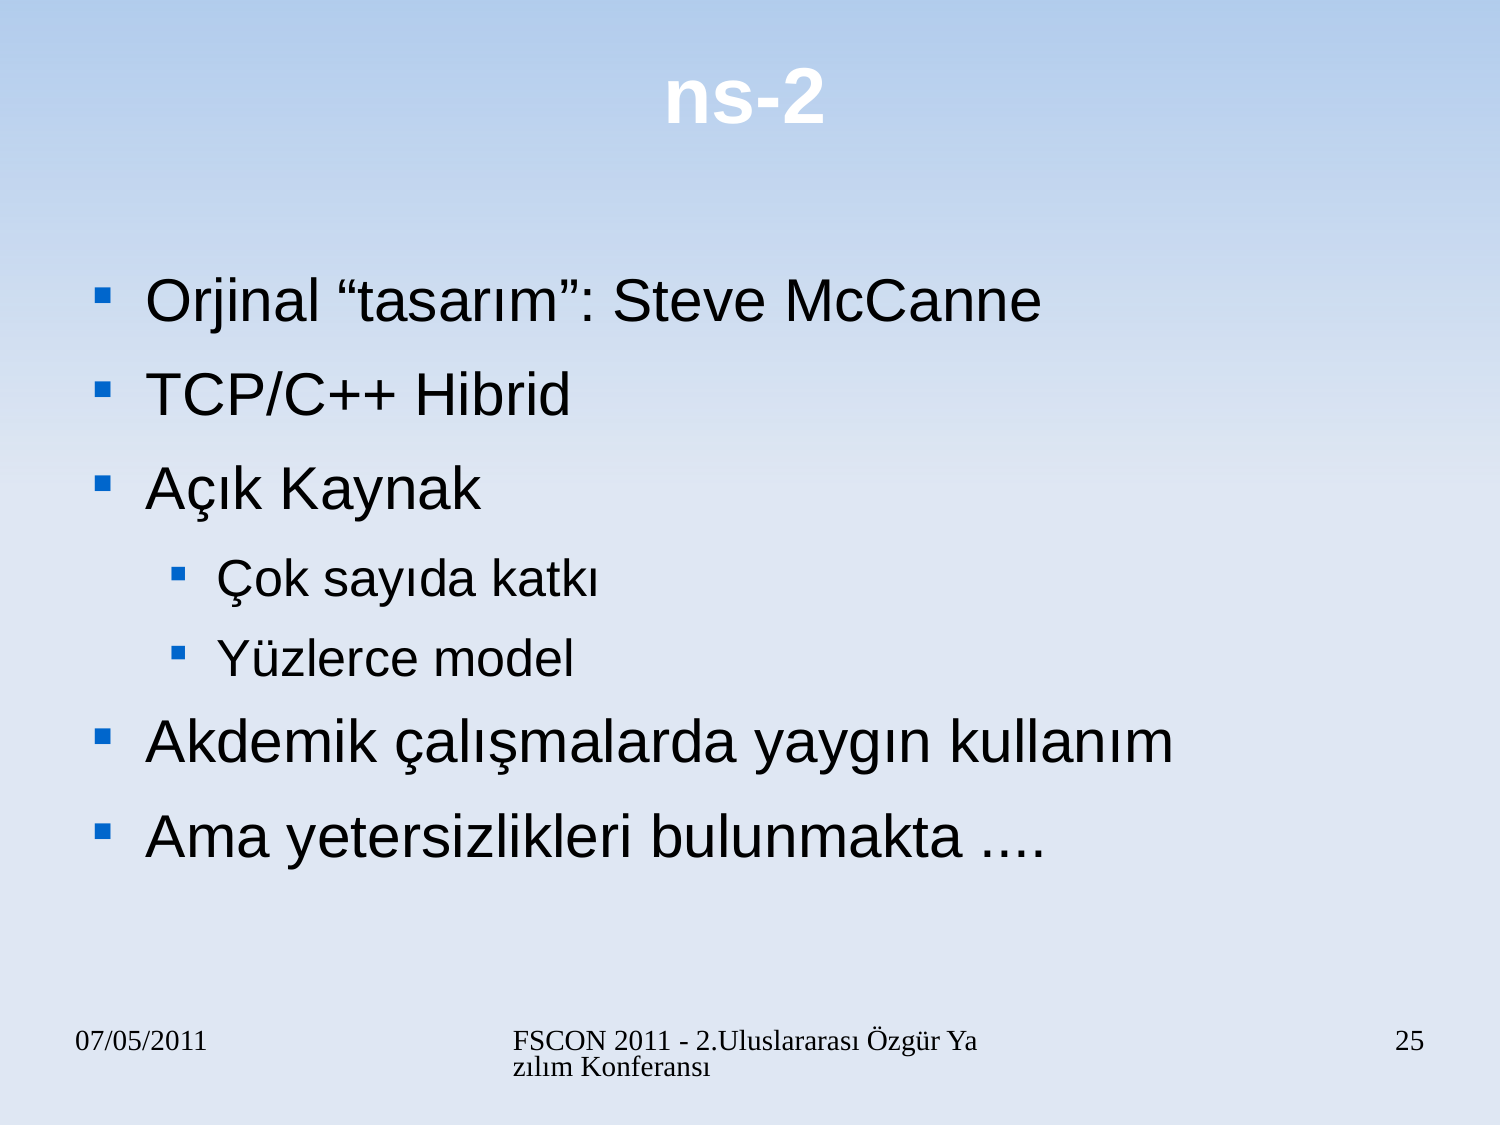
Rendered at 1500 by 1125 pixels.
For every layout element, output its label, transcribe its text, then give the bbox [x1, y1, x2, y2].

title ns-2 [69, 0, 1420, 188]
list Orjinal “tasarım”: Steve McCanne TCP/C++ Hibrid Açık Kaynak Çok sayıda katkı Yüzlerce model Akdemik çalışmalarda yaygın kullanım Ama yetersizlikleri bulunmakta .... [75, 263, 1426, 1006]
picture [0, 0, 1500, 1125]
